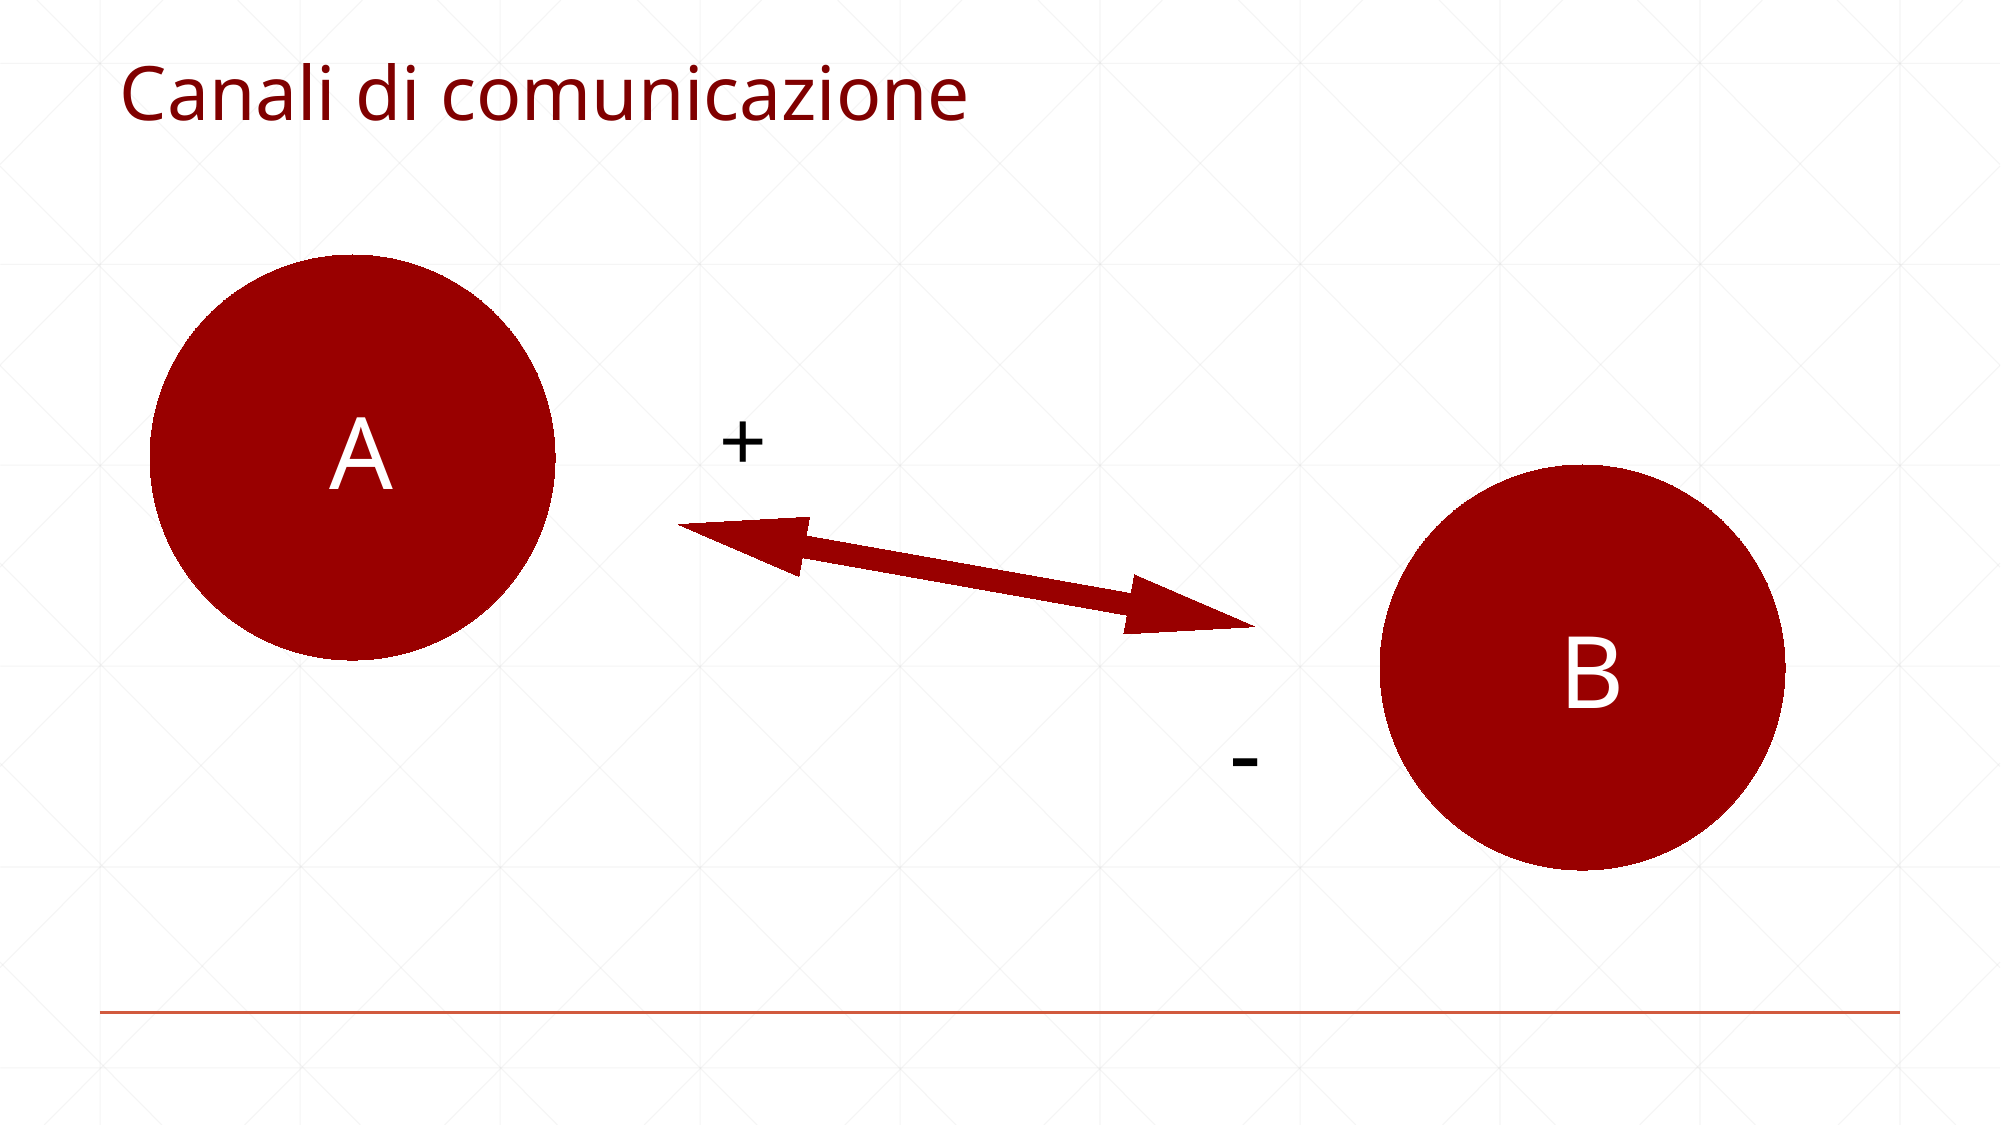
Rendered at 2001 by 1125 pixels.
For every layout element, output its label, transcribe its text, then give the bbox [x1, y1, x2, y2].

text_box + [705, 375, 805, 495]
text_box B [1545, 594, 1679, 826]
text_box [150, 254, 556, 661]
text_box - [1215, 675, 1281, 817]
text_box [678, 517, 1255, 634]
text_box A [315, 375, 449, 606]
text_box Canali di comunicazione [105, 33, 1681, 143]
text_box [1380, 464, 1786, 871]
